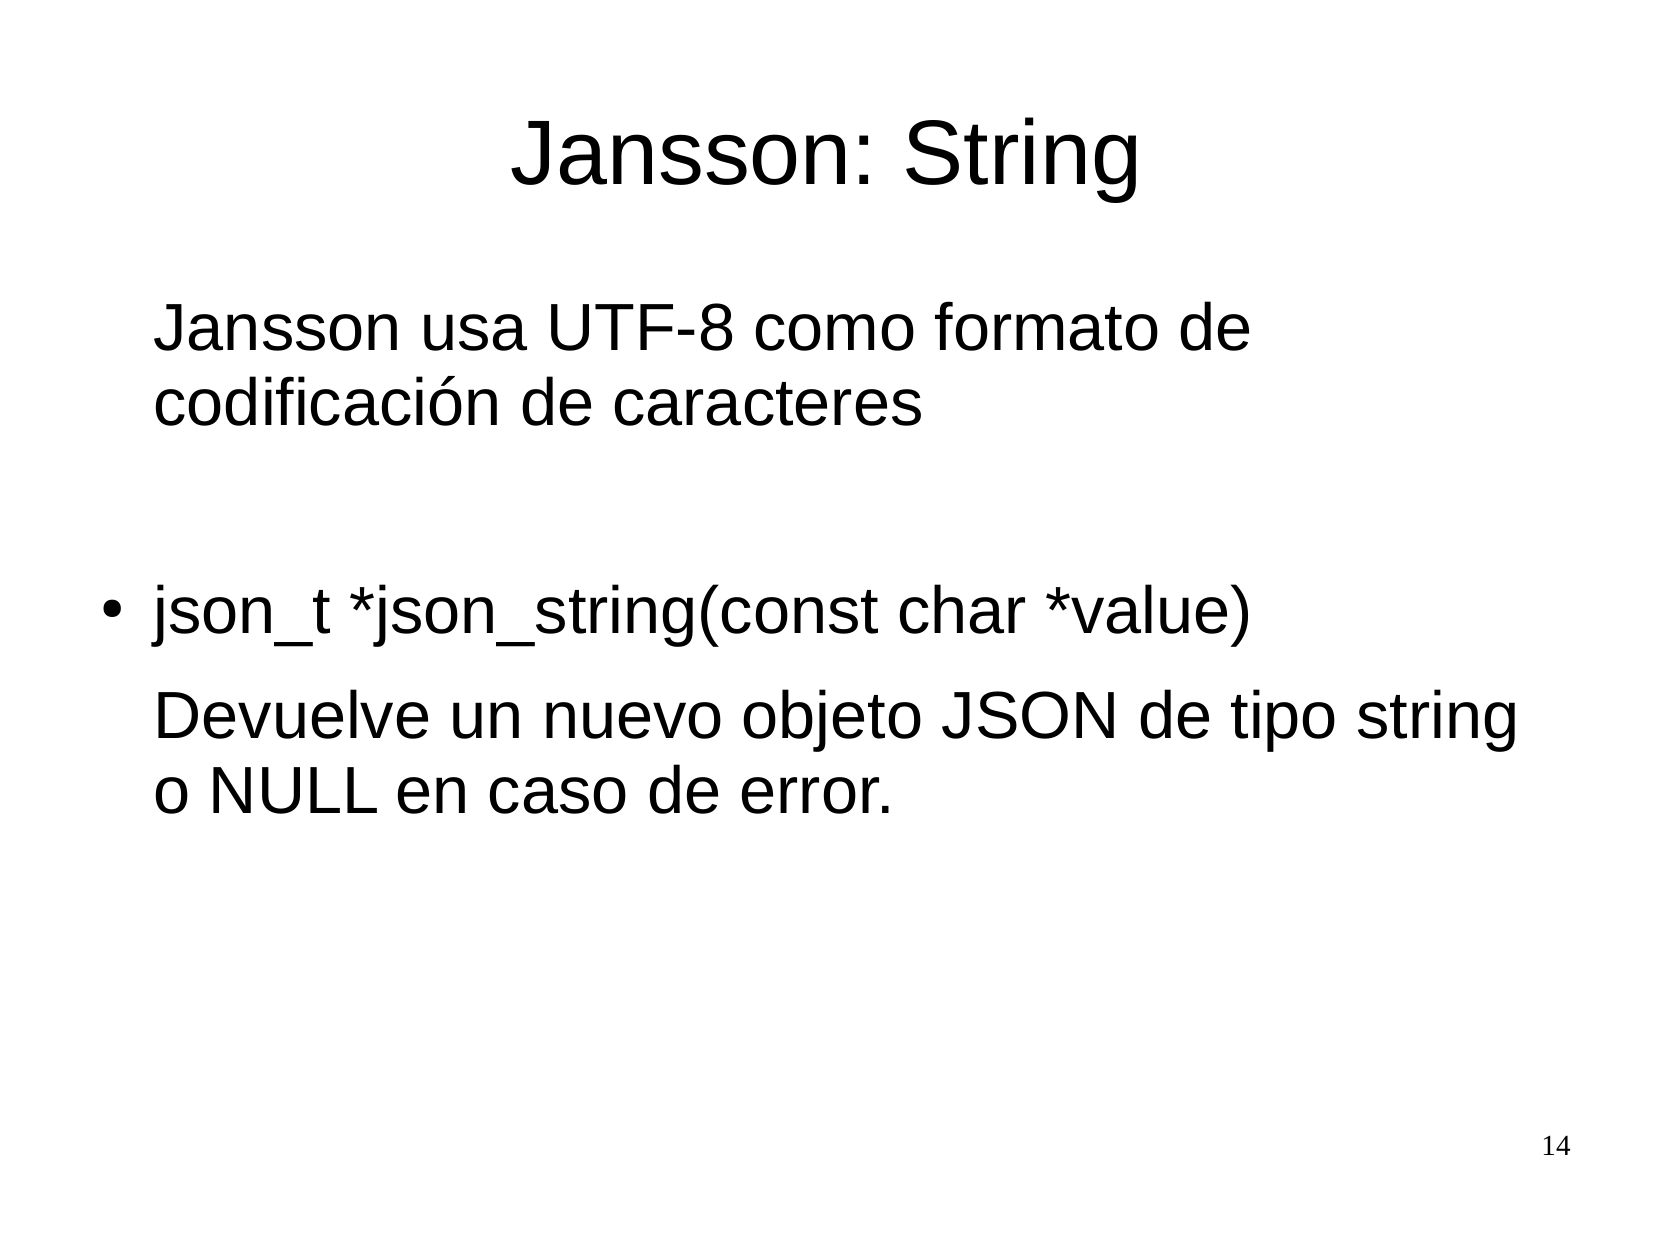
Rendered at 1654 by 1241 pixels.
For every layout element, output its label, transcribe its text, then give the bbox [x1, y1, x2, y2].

title Jansson: String [82, 49, 1571, 257]
list Jansson usa UTF-8 como formato de codificación de caracteres json_t *json_string(const char *value) Devuelve un nuevo objeto JSON de tipo string o NULL en caso de error. [82, 290, 1538, 1010]
